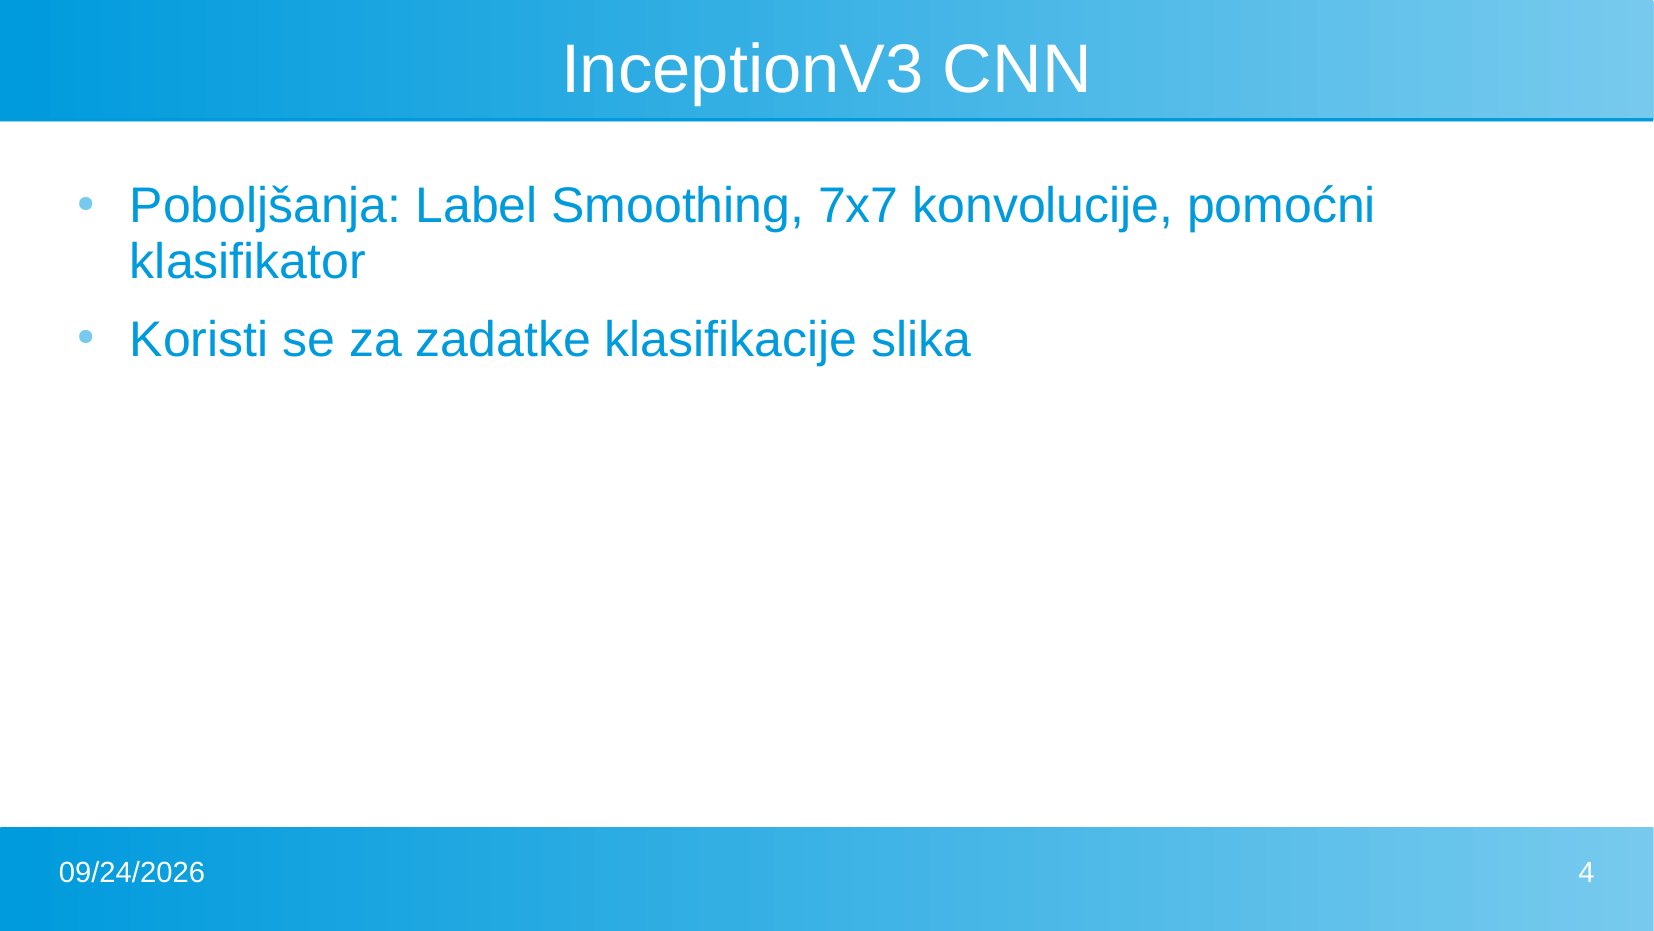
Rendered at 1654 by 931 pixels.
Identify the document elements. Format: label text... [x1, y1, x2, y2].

title InceptionV3 CNN [59, 29, 1595, 108]
list Poboljšanja: Label Smoothing, 7x7 konvolucije, pomoćni klasifikator Koristi se za zadatke klasifikacije slika [59, 177, 1595, 768]
